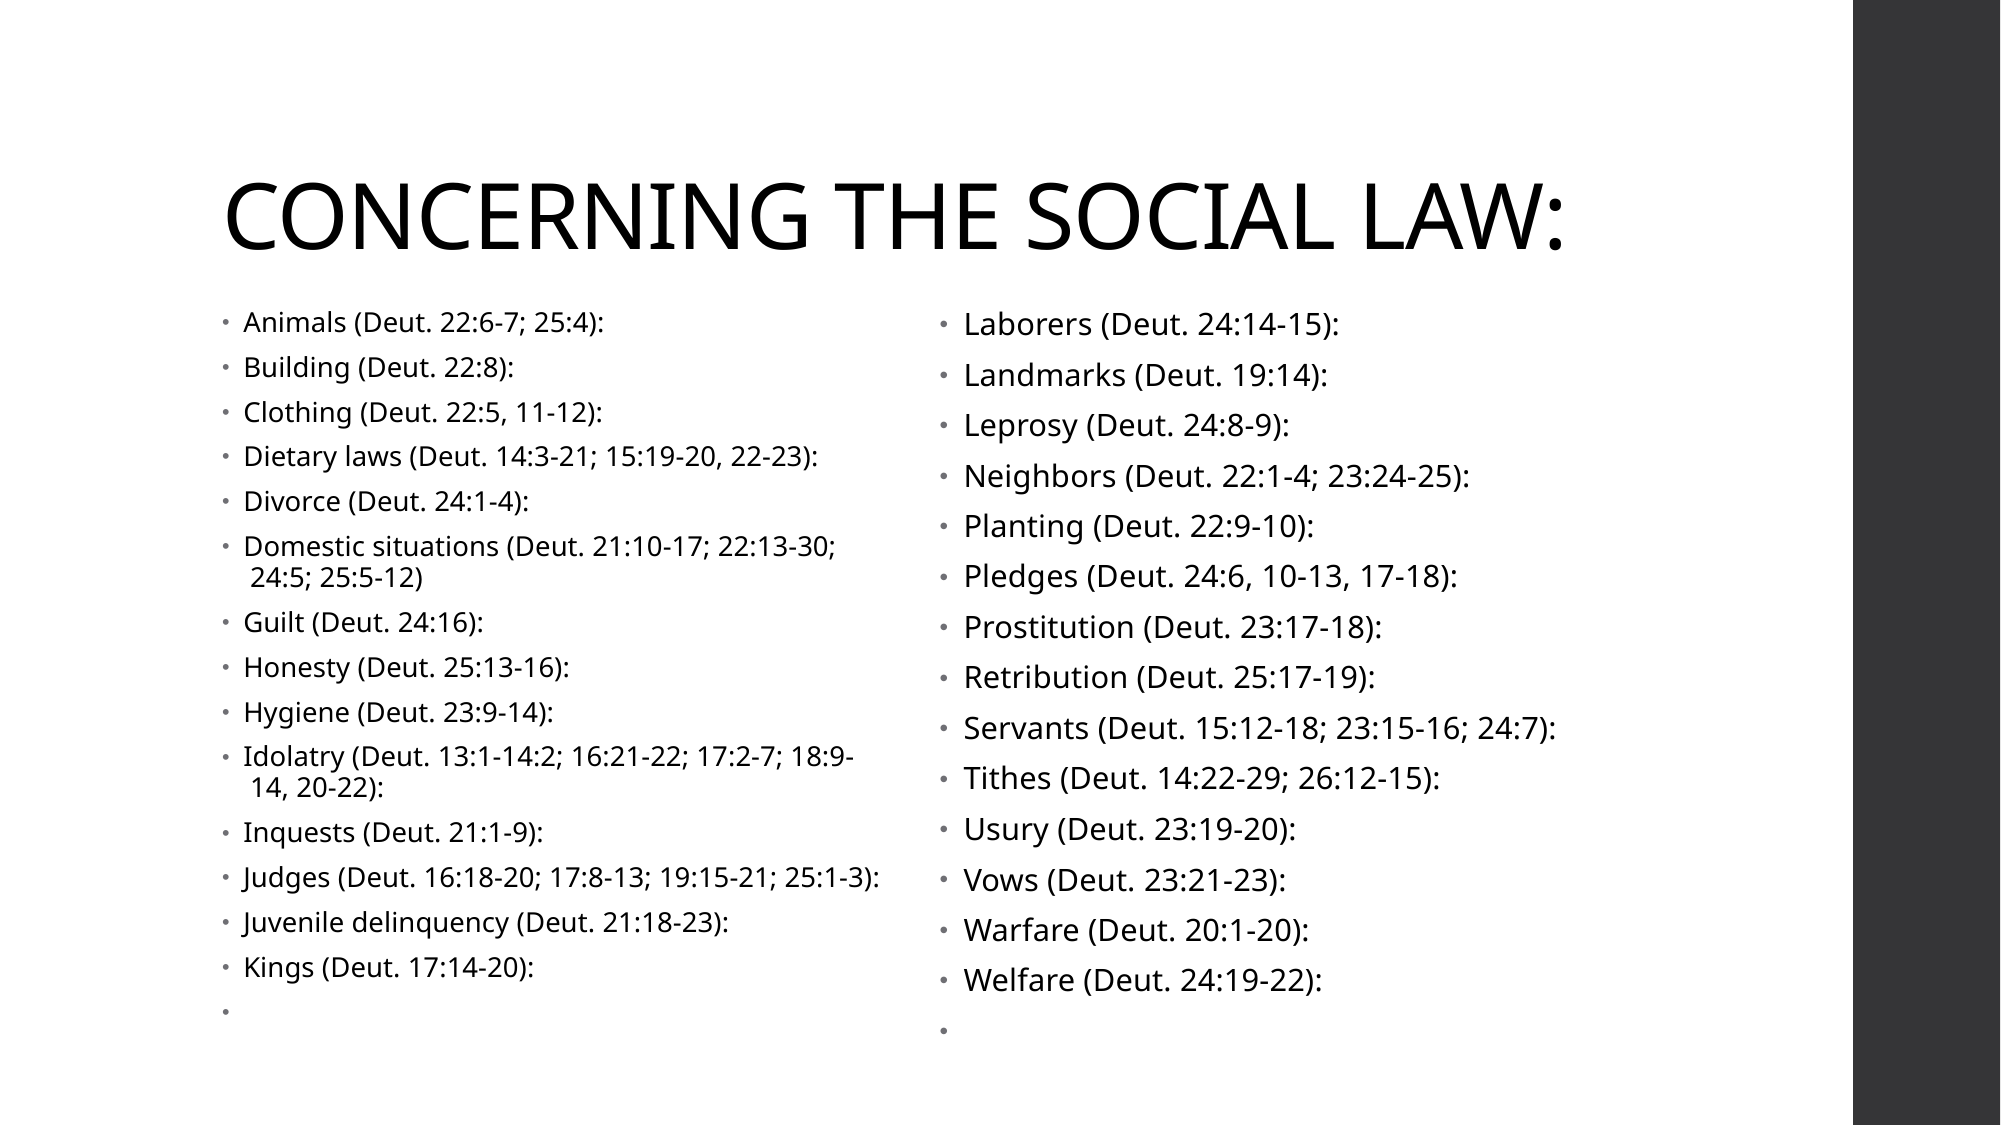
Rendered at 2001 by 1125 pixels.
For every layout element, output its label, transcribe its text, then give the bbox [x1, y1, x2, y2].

list Laborers (Deut. 24:14-15): Landmarks (Deut. 19:14): Leprosy (Deut. 24:8-9): Neighbors (Deut. 22:1-4; 23:24-25): Planting (Deut. 22:9-10): Pledges (Deut. 24:6, 10-13, 17-18): Prostitution (Deut. 23:17-18): Retribution (Deut. 25:17-19): Servants (Deut. 15:12-18; 23:15-16; 24:7): Tithes (Deut. 14:22-29; 26:12-15): Usury (Deut. 23:19-20): Vows (Deut. 23:21-23): Warfare (Deut. 20:1-20): Welfare (Deut. 24:19-22): [924, 299, 1617, 1014]
title CONCERNING THE SOCIAL LAW: [206, 60, 1797, 278]
list Animals (Deut. 22:6-7; 25:4): Building (Deut. 22:8): Clothing (Deut. 22:5, 11-12): Dietary laws (Deut. 14:3-21; 15:19-20, 22-23): Divorce (Deut. 24:1-4): Domestic situations (Deut. 21:10-17; 22:13-30; 24:5; 25:5-12) Guilt (Deut. 24:16): Honesty (Deut. 25:13-16): Hygiene (Deut. 23:9-14): Idolatry (Deut. 13:1-14:2; 16:21-22; 17:2-7; 18:9-14, 20-22): Inquests (Deut. 21:1-9): Judges (Deut. 16:18-20; 17:8-13; 19:15-21; 25:1-3): Juvenile delinquency (Deut. 21:18-23): Kings (Deut. 17:14-20): [207, 299, 900, 1014]
